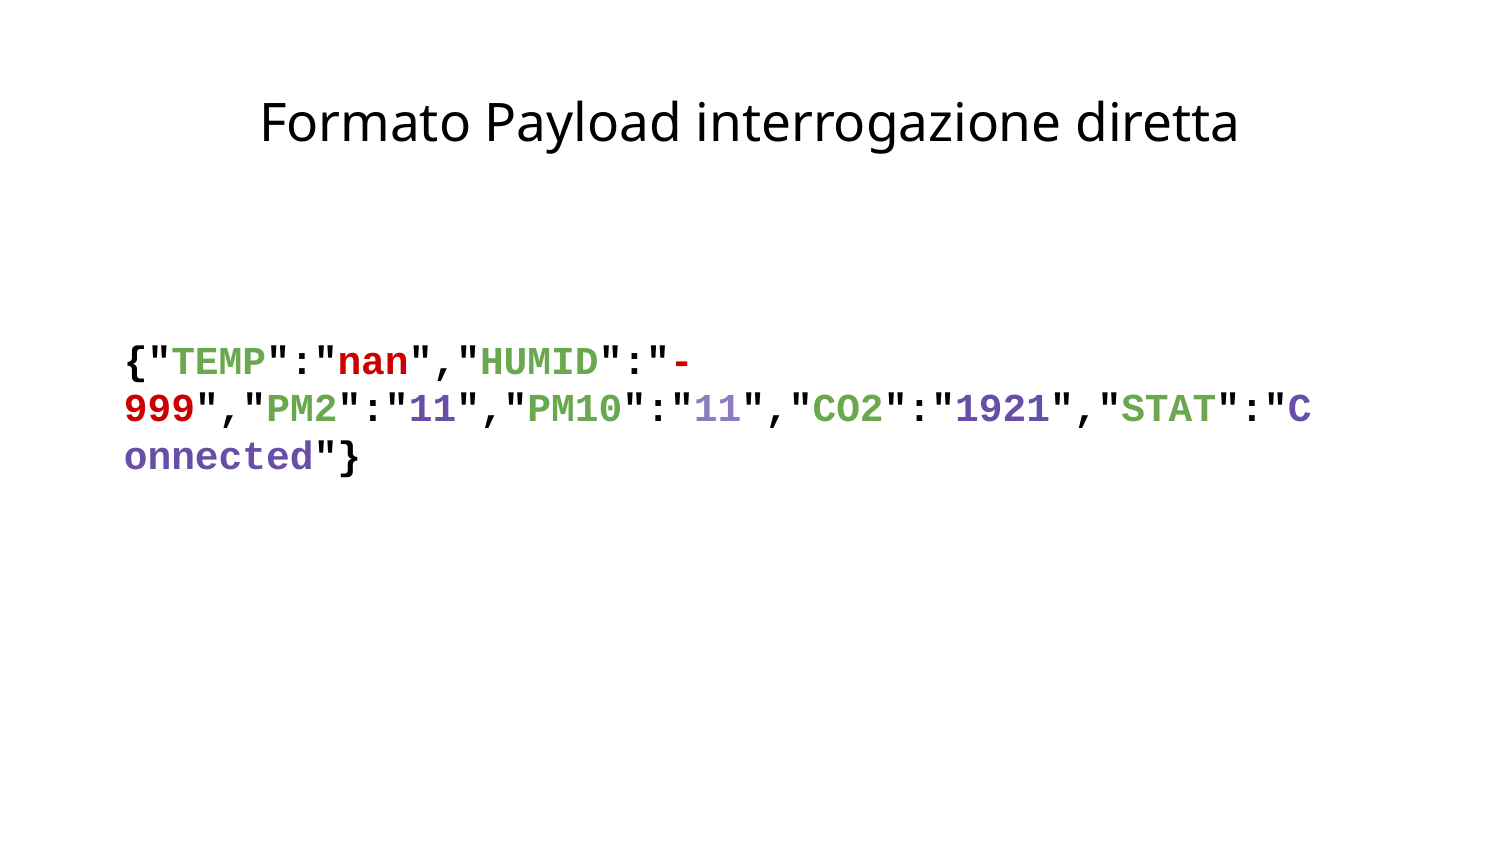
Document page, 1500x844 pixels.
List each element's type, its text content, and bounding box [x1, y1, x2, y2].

text_box {"TEMP":"nan","HUMID":"-999","PM2":"11","PM10":"11","CO2":"1921","STAT":"Connected"} [108, 319, 1346, 528]
title Formato Payload interrogazione diretta [51, 72, 1449, 167]
